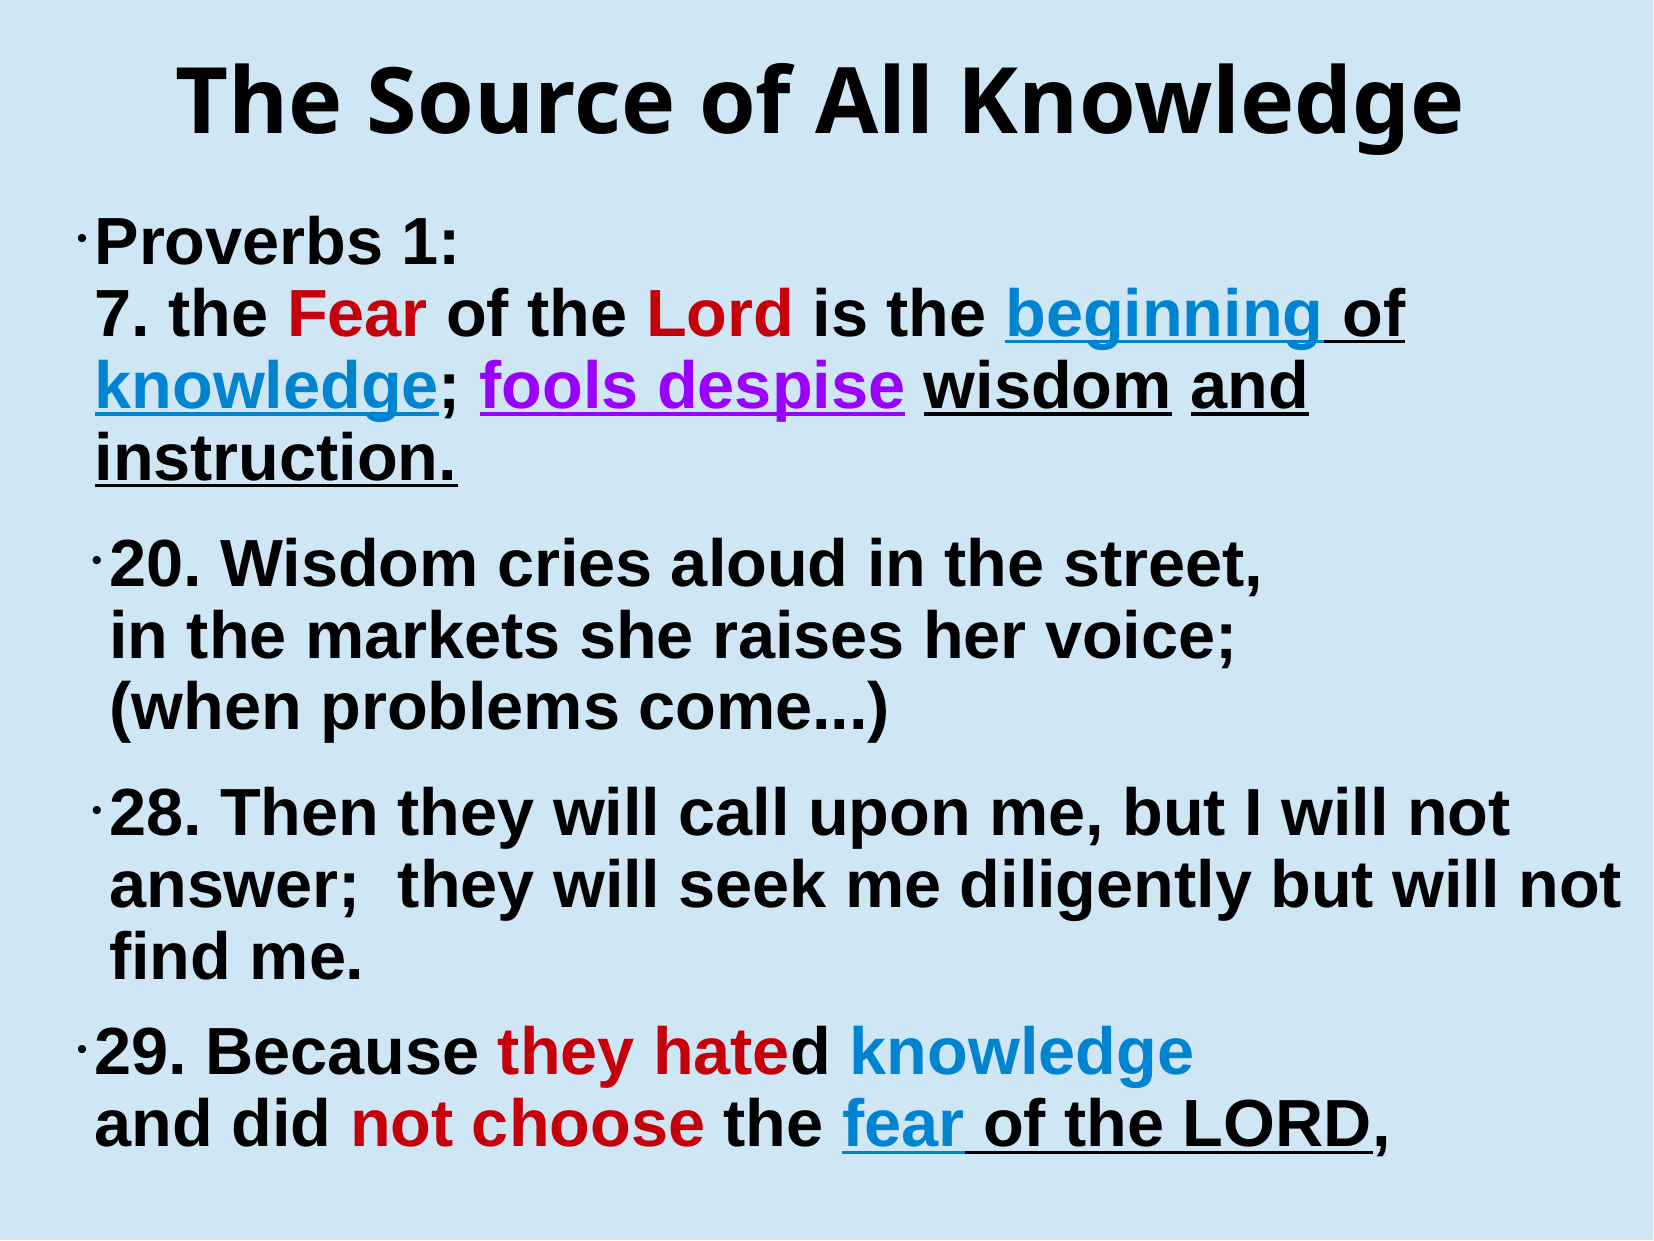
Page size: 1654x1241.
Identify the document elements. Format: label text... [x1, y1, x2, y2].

list 20. Wisdom cries aloud in the street, in the markets she raises her voice; (when problems come...) [91, 528, 1654, 757]
list Proverbs 1: 7. the Fear of the Lord is the beginning of knowledge; fools despise wisdom and instruction. [76, 206, 1631, 491]
list 28. Then they will call upon me, but I will not answer; they will seek me diligently but will not find me. [91, 778, 1631, 1018]
title The Source of All Knowledge [76, 0, 1565, 206]
list 29. Because they hated knowledge and did not choose the fear of the LORD, [76, 1017, 1619, 1177]
